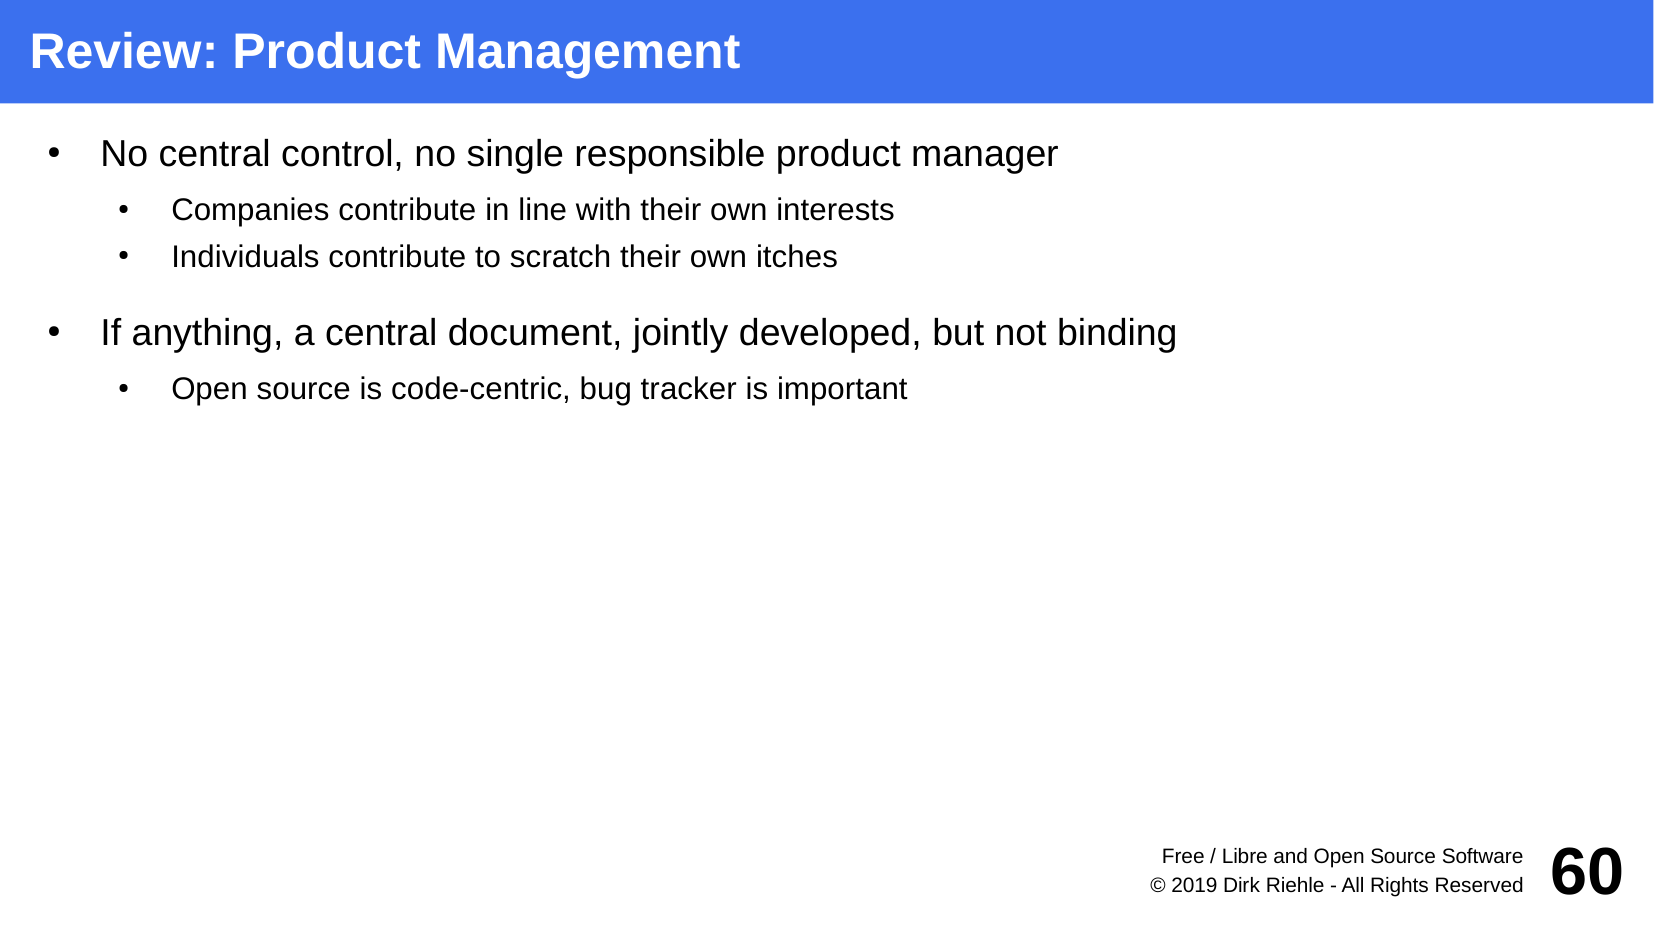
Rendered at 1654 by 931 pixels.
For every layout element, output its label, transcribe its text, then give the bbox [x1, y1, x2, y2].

list No central control, no single responsible product manager Companies contribute in line with their own interests Individuals contribute to scratch their own itches If anything, a central document, jointly developed, but not binding Open source is code-centric, bug tracker is important [29, 132, 1625, 813]
title Review: Product Management [0, 0, 1654, 104]
